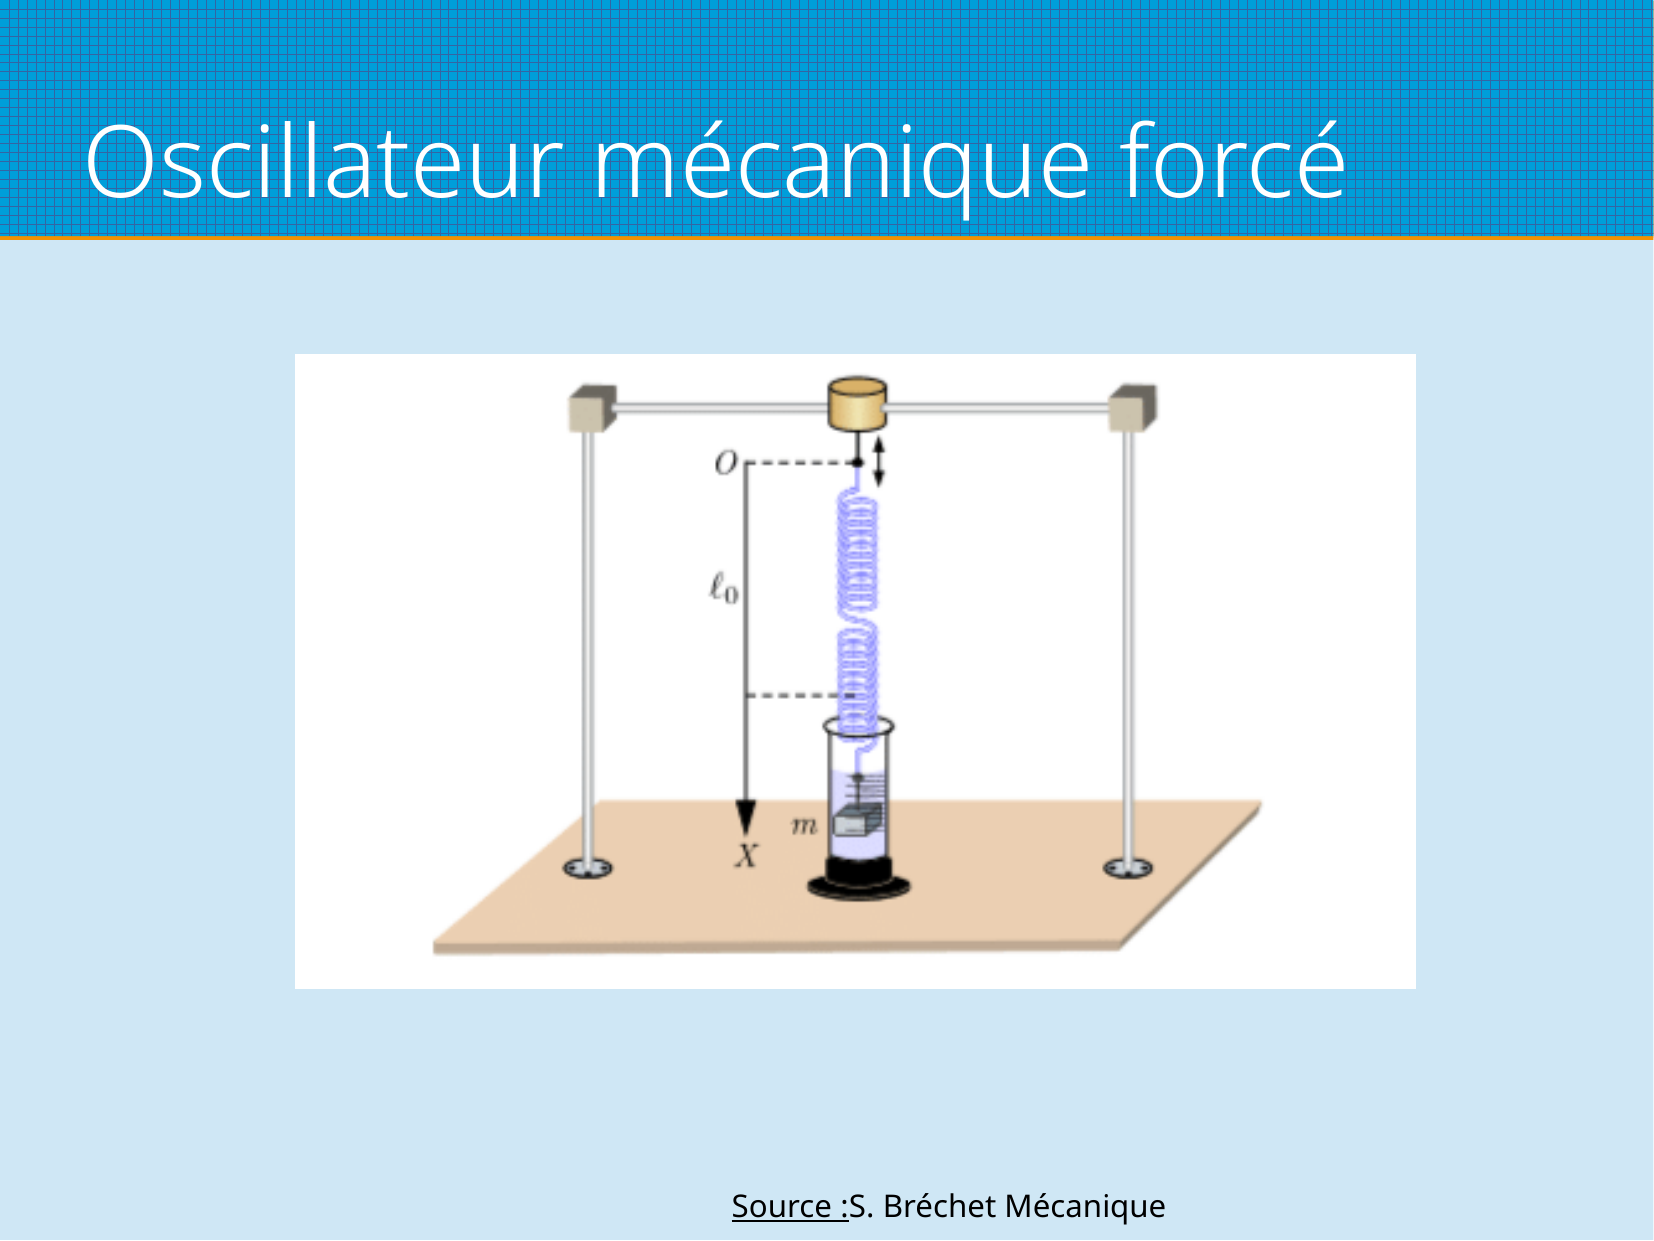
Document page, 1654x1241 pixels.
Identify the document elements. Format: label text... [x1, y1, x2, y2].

title Oscillateur mécanique forcé [82, 19, 1571, 227]
picture [295, 354, 1416, 989]
text_box Source :S. Bréchet Mécanique [725, 1179, 1654, 1232]
